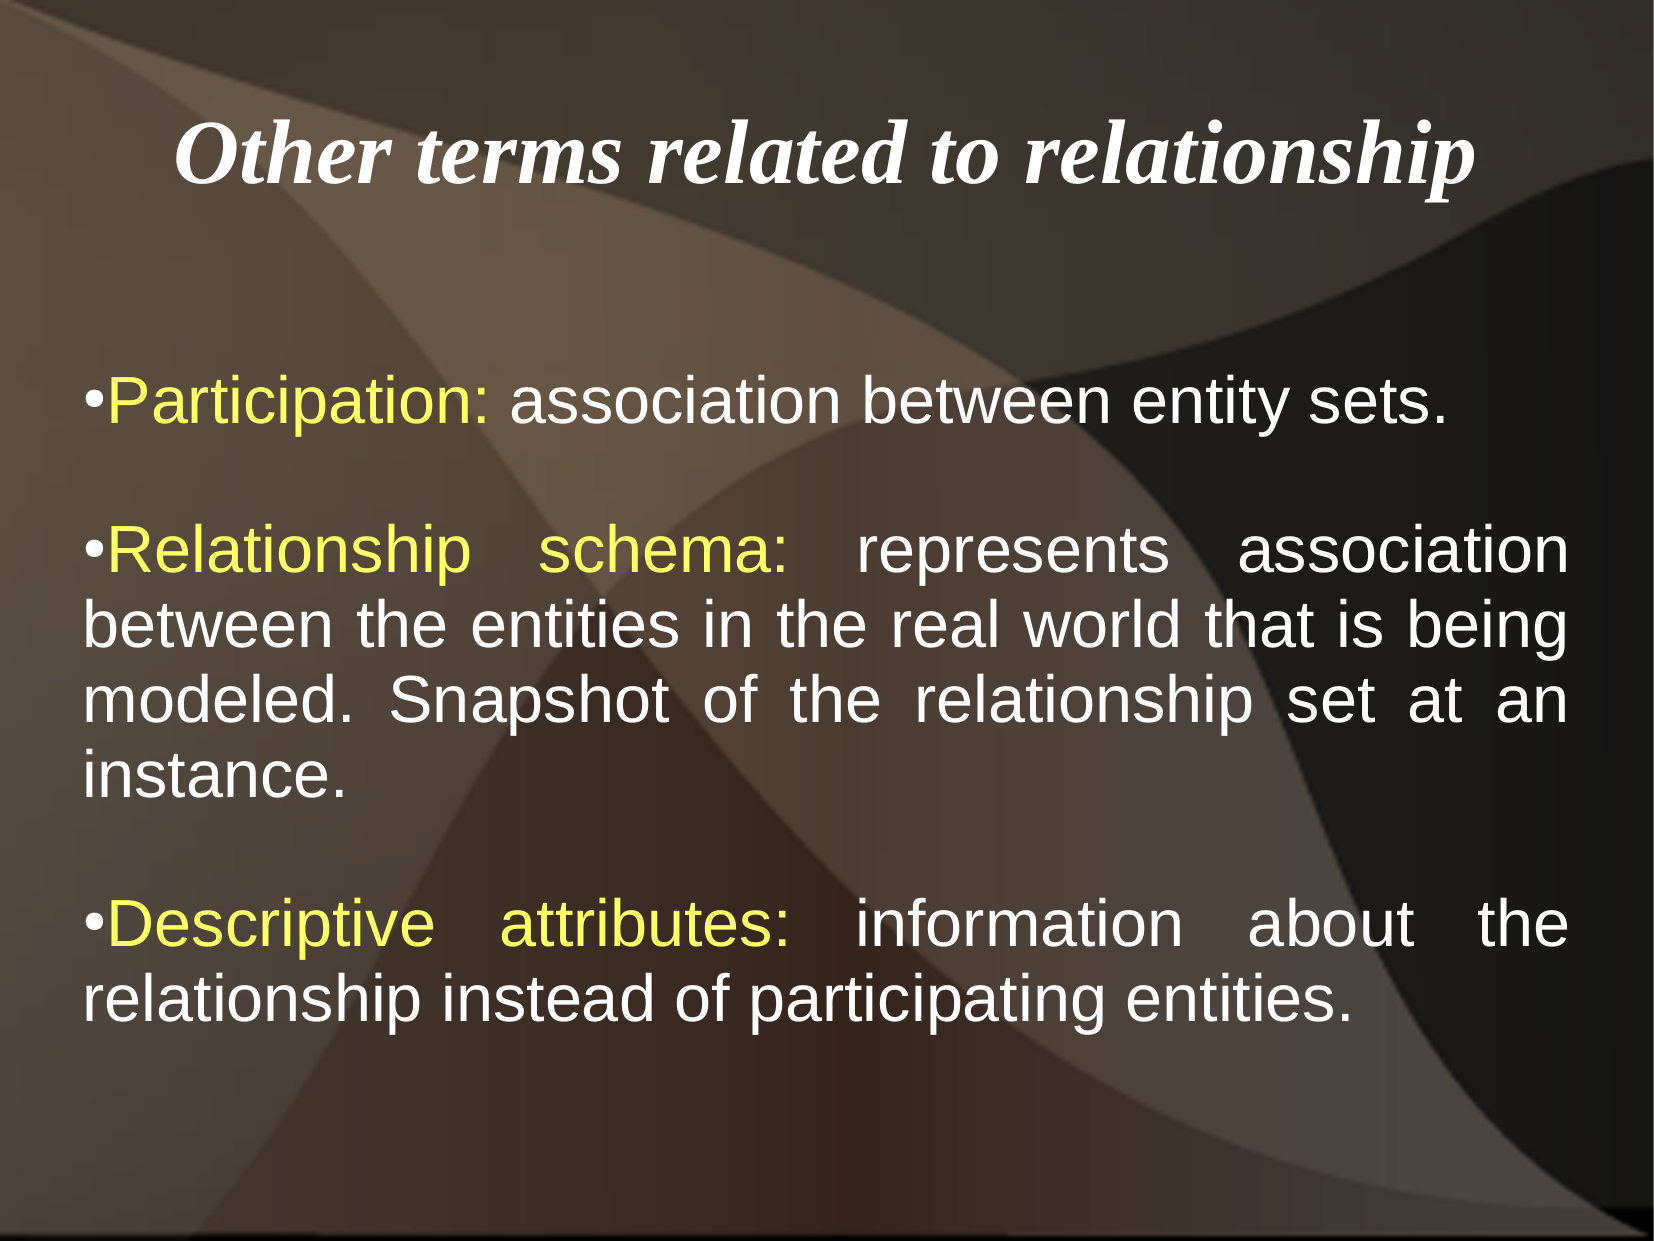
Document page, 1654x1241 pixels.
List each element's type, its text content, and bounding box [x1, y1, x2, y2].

title Other terms related to relationship [82, 56, 1571, 250]
subtitle Participation: association between entity sets. Relationship schema: represents association between the entities in the real world that is being modeled. Snapshot of the relationship set at an instance. Descriptive attributes: information about the relationship instead of participating entities. [82, 297, 1571, 1102]
picture [0, 0, 1654, 1241]
